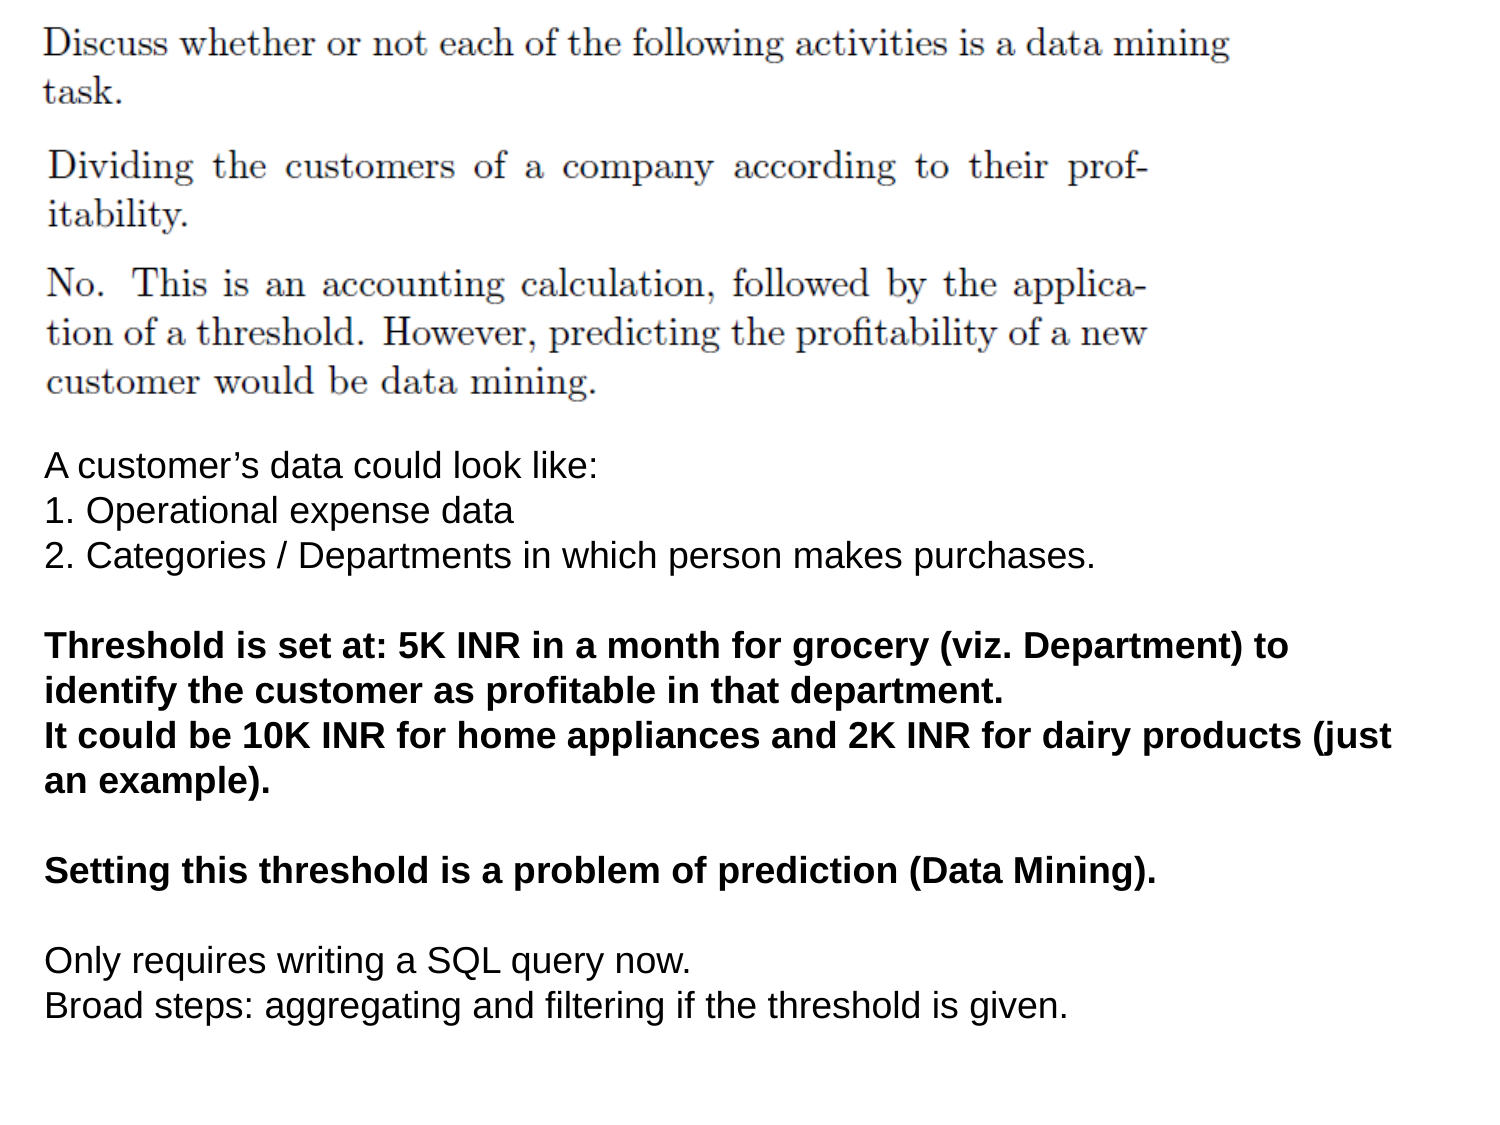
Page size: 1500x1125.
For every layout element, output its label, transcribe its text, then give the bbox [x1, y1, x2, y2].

picture [36, 257, 1152, 405]
text_box A customer’s data could look like: 1. Operational expense data 2. Categories / Departments in which person makes purchases. Threshold is set at: 5K INR in a month for grocery (viz. Department) to identify the customer as profitable in that department. It could be 10K INR for home appliances and 2K INR for dairy products (just an example). Setting this threshold is a problem of prediction (Data Mining). Only requires writing a SQL query now. Broad steps: aggregating and filtering if the threshold is given. [29, 433, 1447, 995]
picture [42, 144, 1152, 237]
picture [29, 15, 1247, 118]
